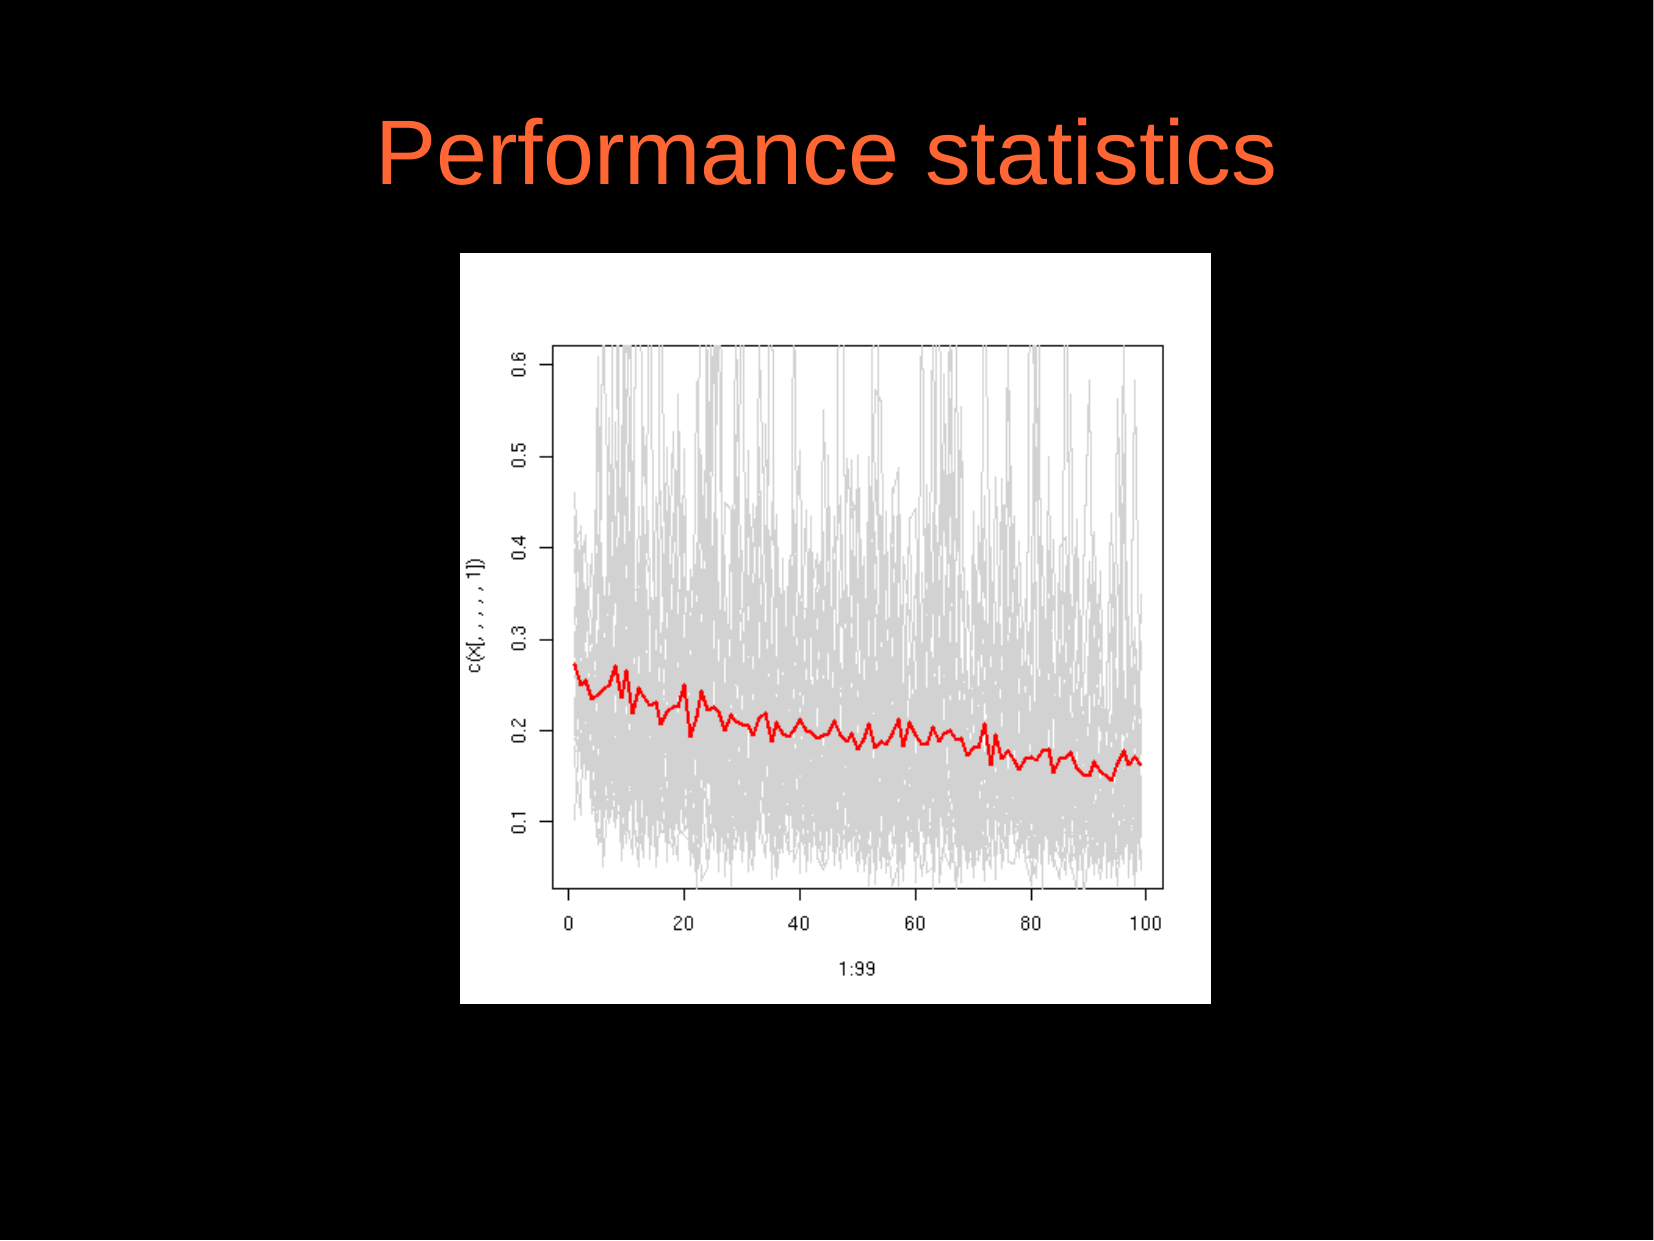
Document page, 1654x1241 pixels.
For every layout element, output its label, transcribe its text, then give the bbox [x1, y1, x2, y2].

title Performance statistics [82, 49, 1571, 257]
picture [460, 253, 1211, 1004]
